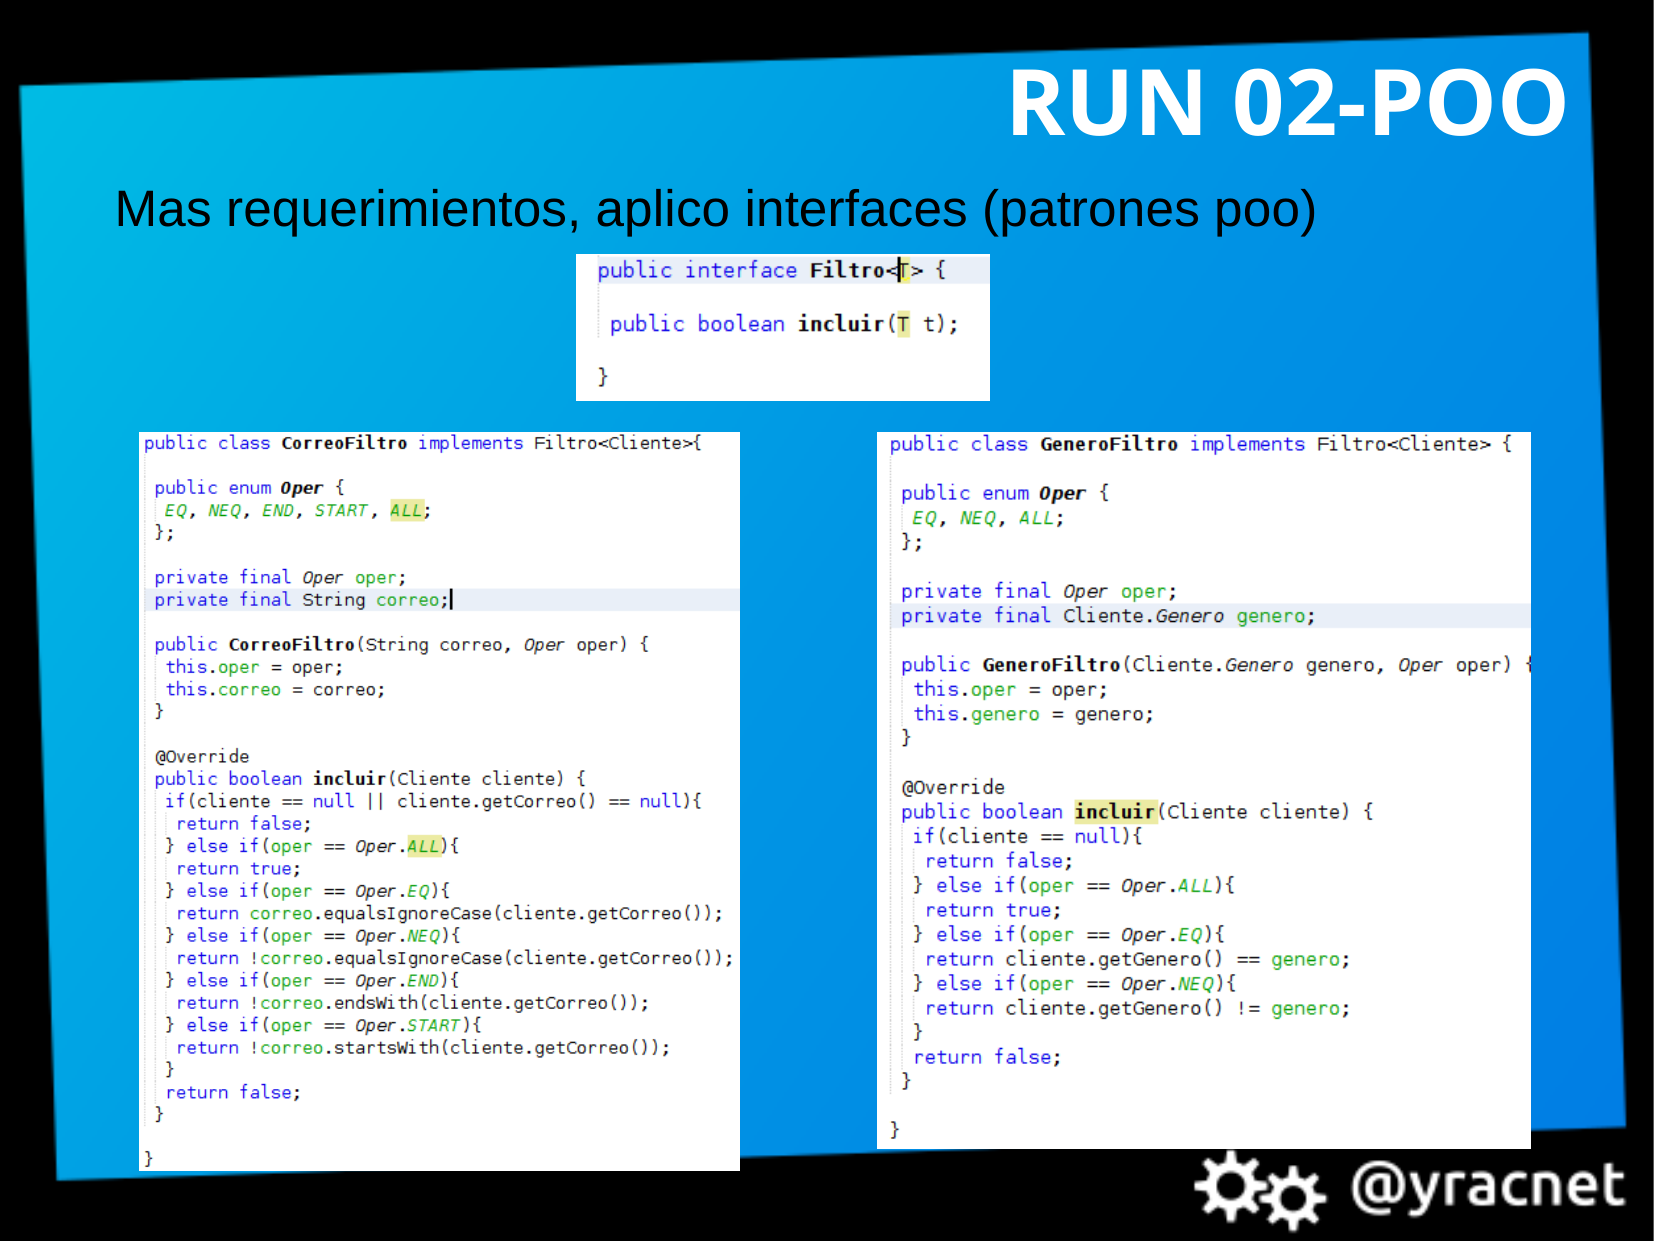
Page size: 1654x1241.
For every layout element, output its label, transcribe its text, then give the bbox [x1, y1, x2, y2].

list Mas requerimientos, aplico interfaces (patrones poo) [60, 180, 1549, 271]
title RUN 02-POO [82, 34, 1571, 165]
picture [0, 0, 1654, 1241]
